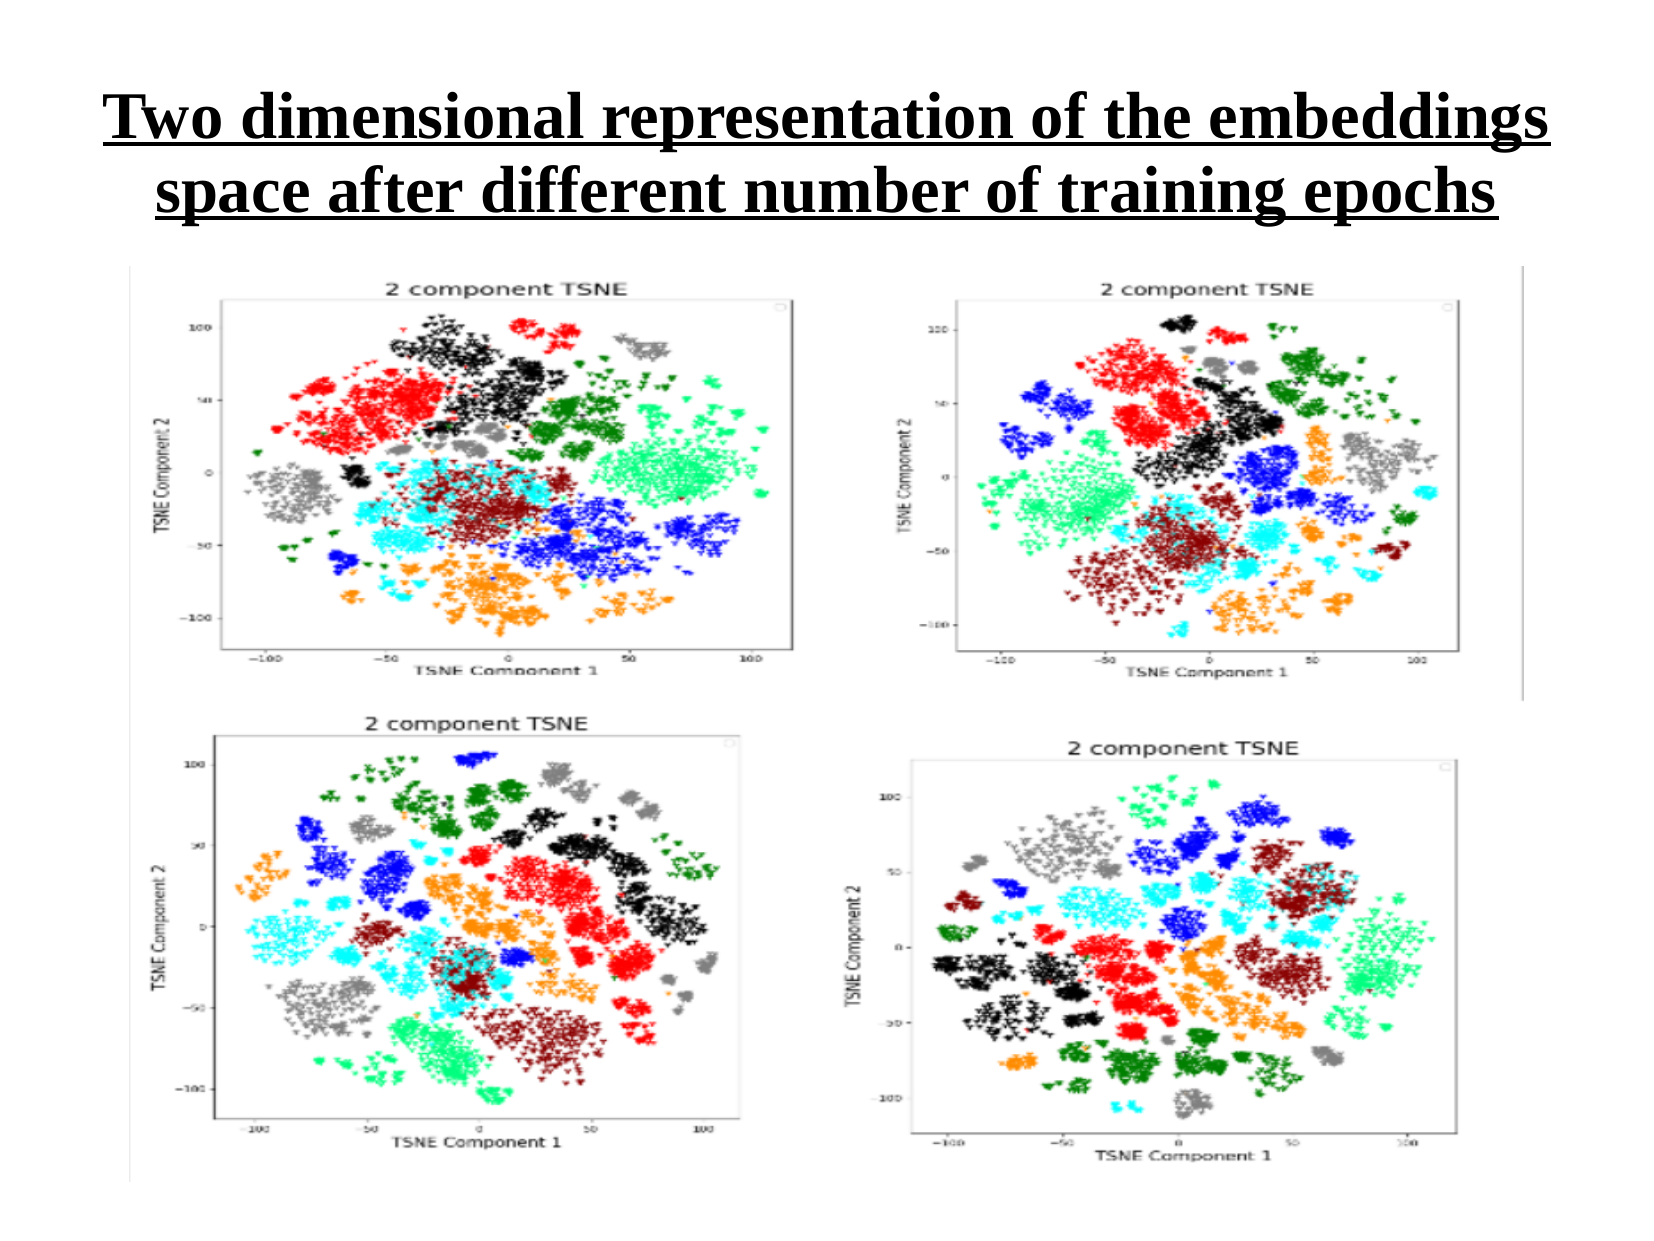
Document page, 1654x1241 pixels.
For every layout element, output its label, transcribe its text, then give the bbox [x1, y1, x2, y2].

picture [129, 266, 1524, 1182]
title Two dimensional representation of the embeddings space after different number of training epochs [82, 49, 1571, 257]
